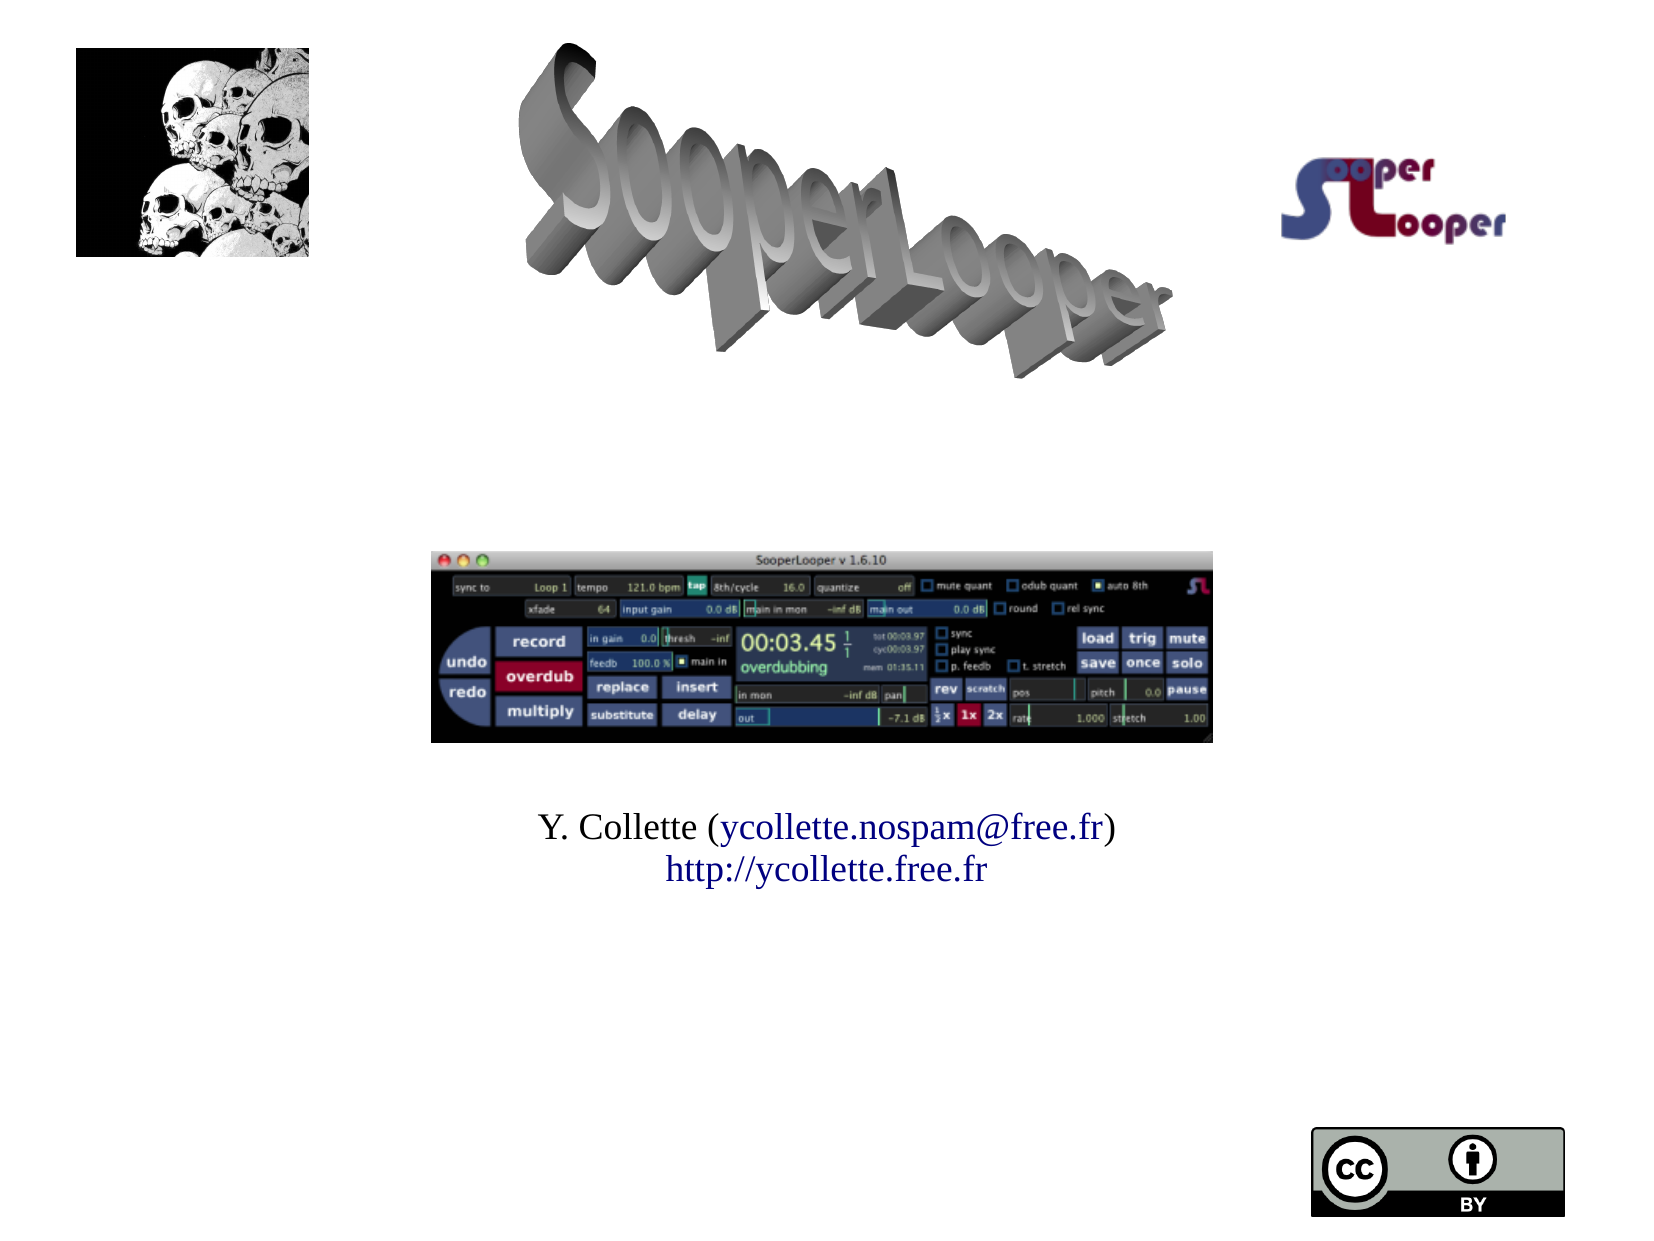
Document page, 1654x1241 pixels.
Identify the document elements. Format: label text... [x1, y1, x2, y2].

text_box Y. Collette (ycollette.nospam@free.fr) http://ycollette.free.fr [496, 798, 1158, 898]
picture [1274, 153, 1512, 248]
picture [1311, 1127, 1565, 1217]
picture [76, 48, 309, 257]
picture [431, 551, 1213, 743]
